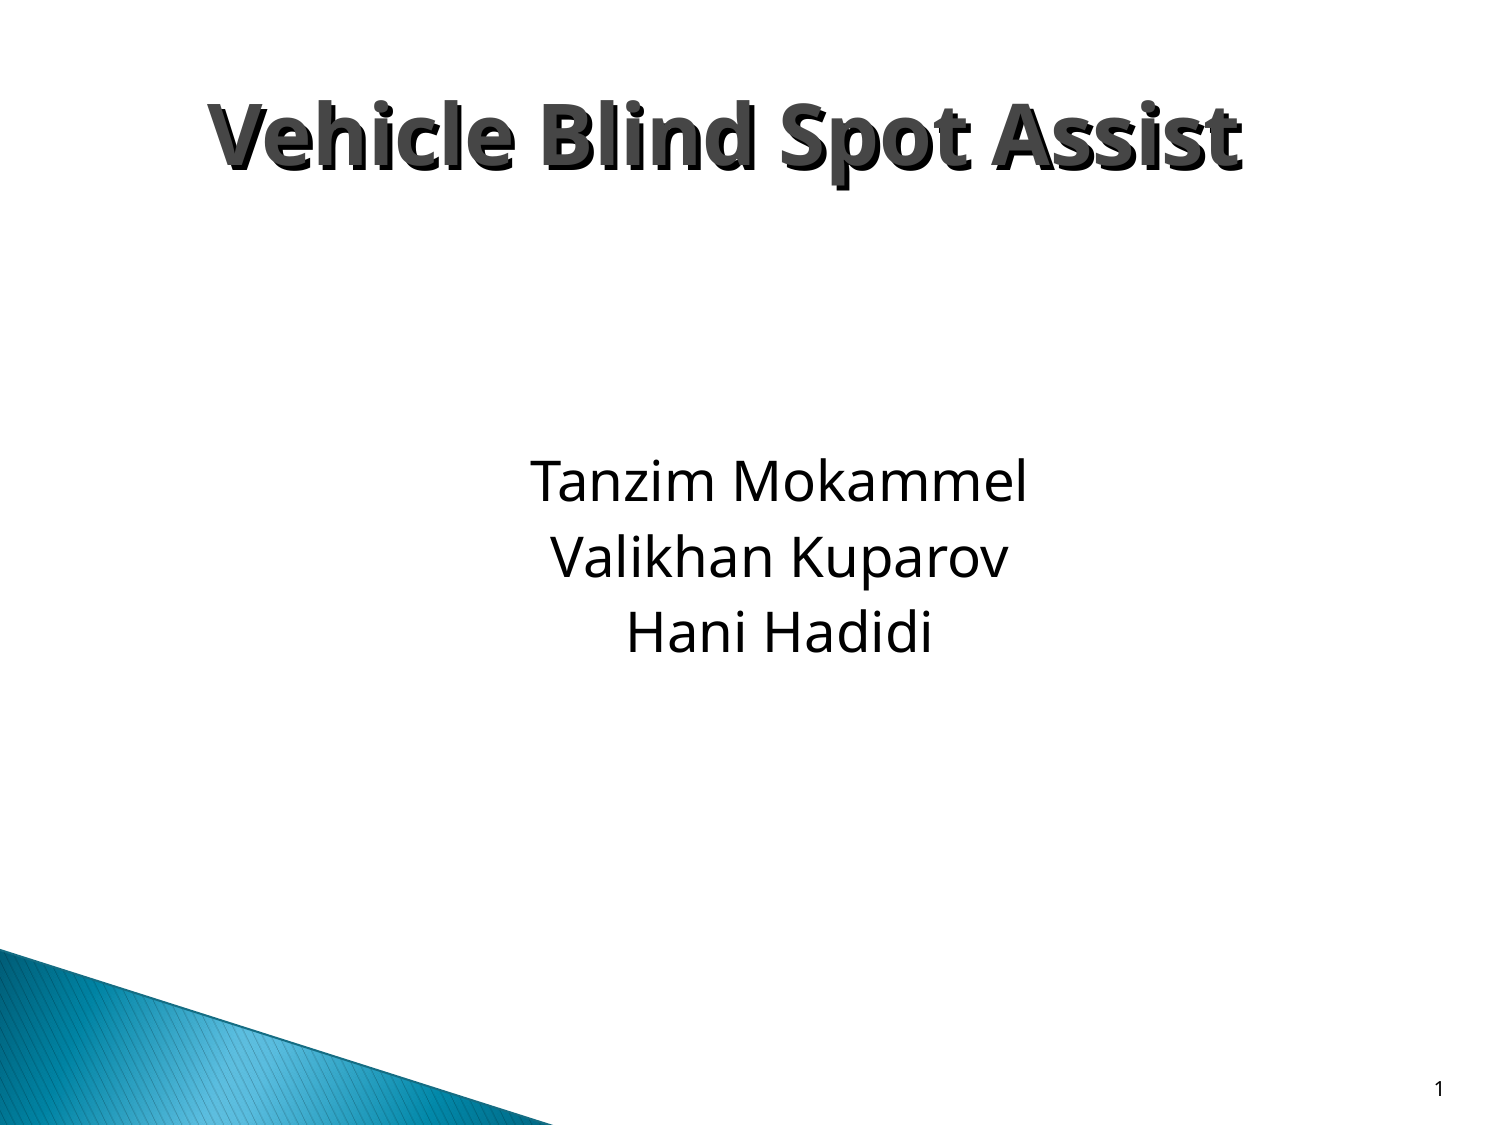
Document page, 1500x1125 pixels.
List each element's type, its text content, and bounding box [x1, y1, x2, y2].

title Vehicle Blind Spot Assist [50, 37, 1401, 225]
list Tanzim Mokammel Valikhan Kuparov Hani Hadidi [337, 437, 1187, 830]
text_box [1418, 1051, 1479, 1112]
